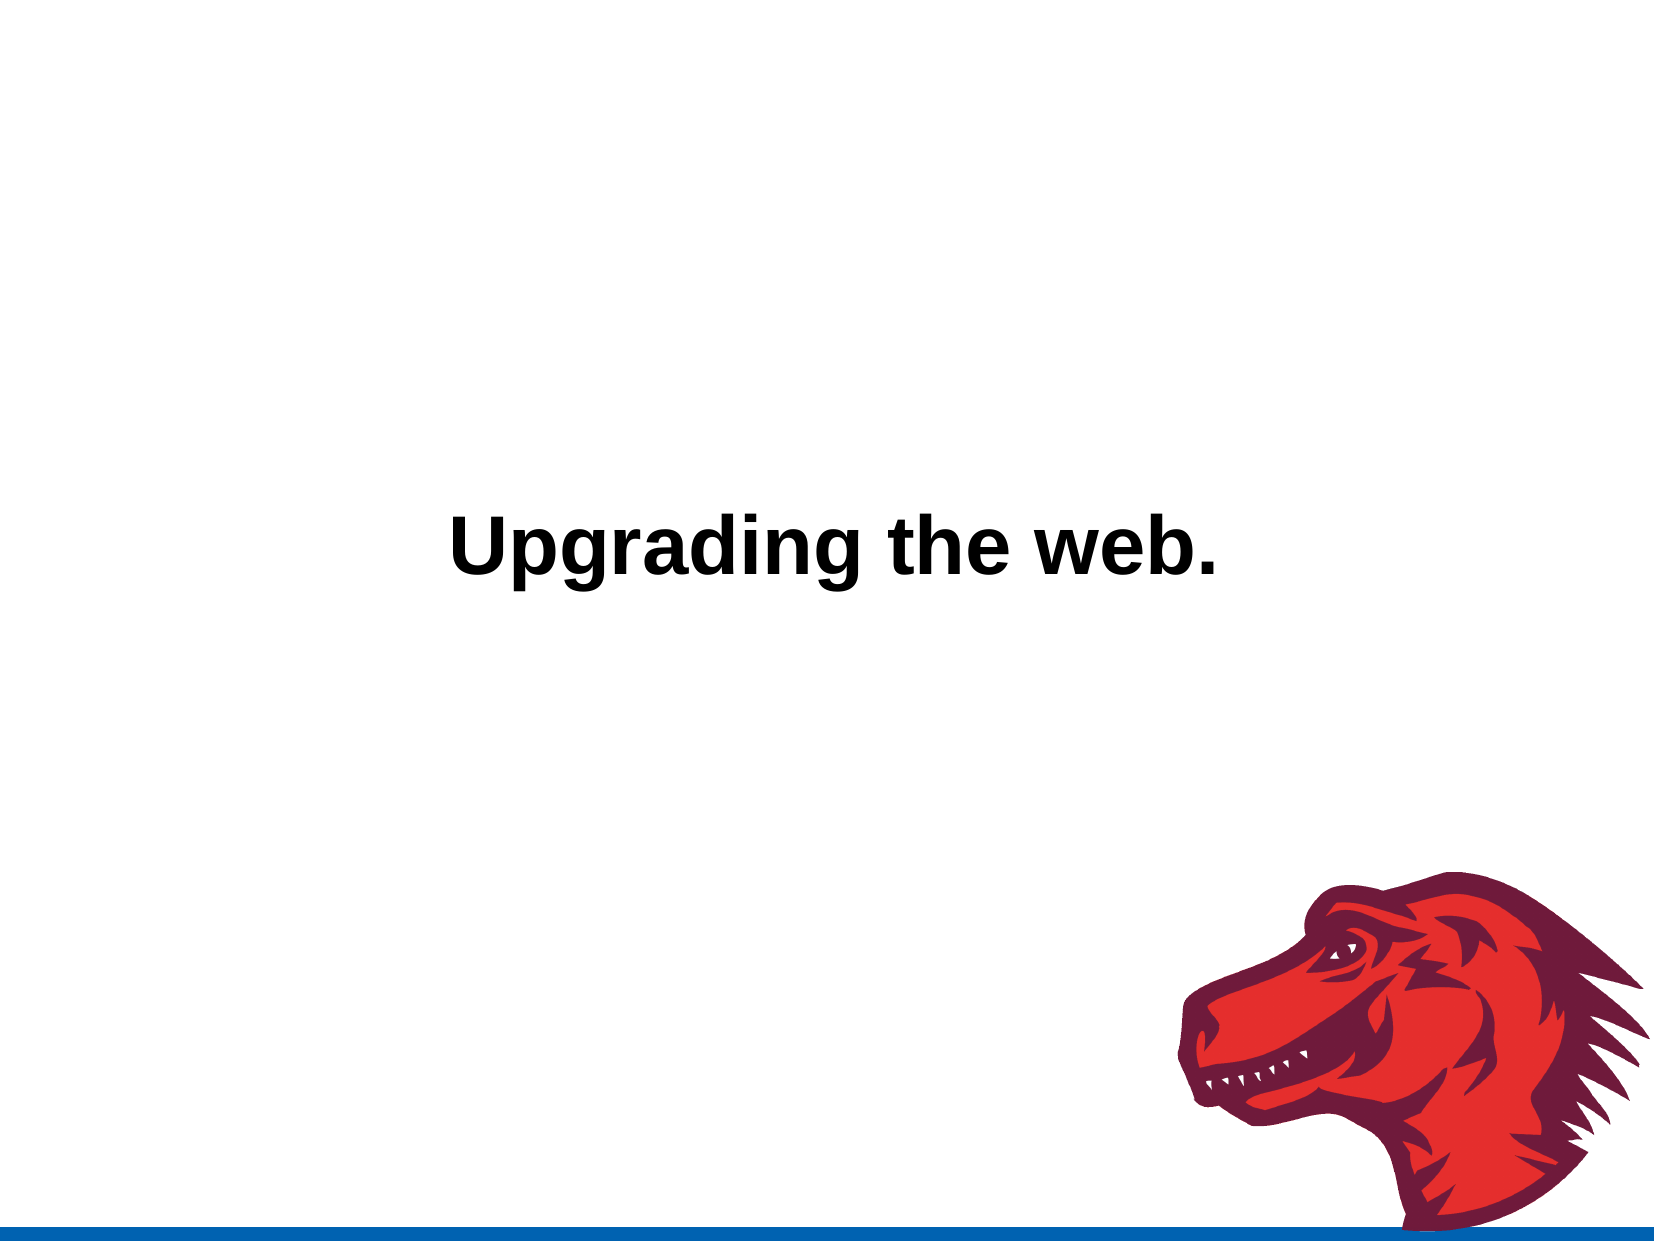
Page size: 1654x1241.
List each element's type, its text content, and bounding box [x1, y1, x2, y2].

picture [1171, 872, 1654, 1241]
text_box Upgrading the web. [433, 492, 1238, 601]
